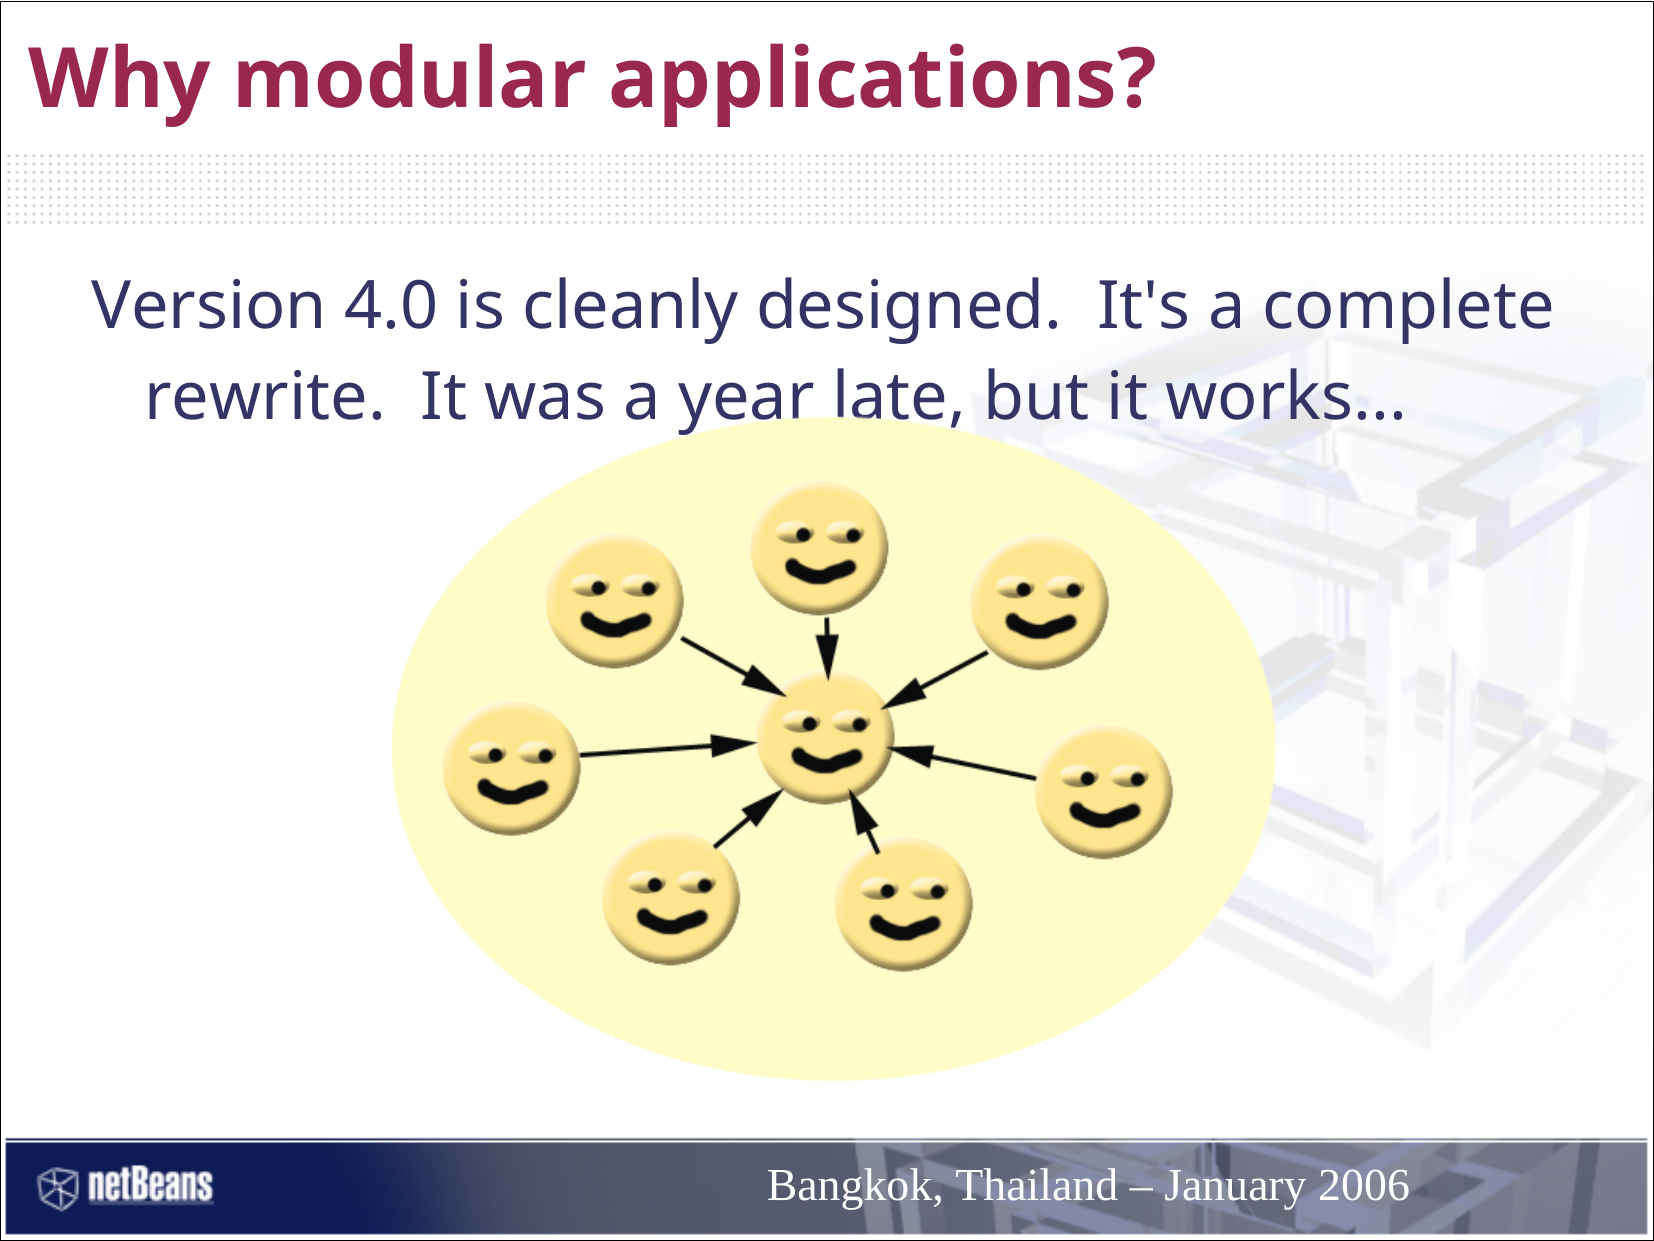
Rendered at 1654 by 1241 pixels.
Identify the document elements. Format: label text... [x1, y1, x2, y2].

picture [1, 2, 1653, 1240]
list Version 4.0 is cleanly designed. It's a complete rewrite. It was a year late, but it works... [73, 257, 1574, 1127]
title Why modular applications? [28, 0, 1619, 152]
